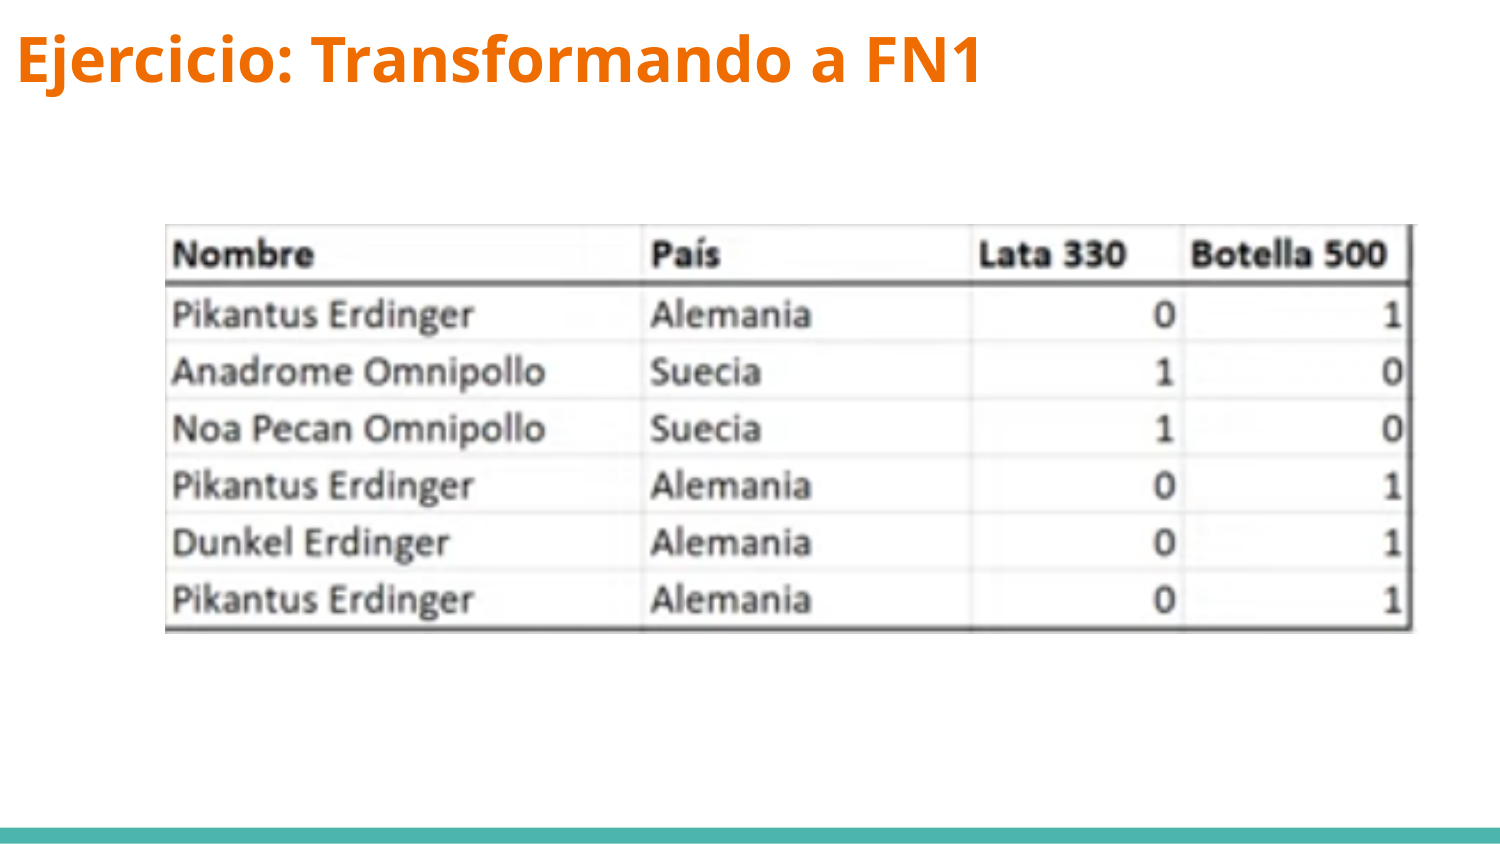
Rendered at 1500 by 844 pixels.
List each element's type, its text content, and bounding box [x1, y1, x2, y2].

picture [165, 224, 1418, 634]
title Ejercicio: Transformando a FN1 [0, 0, 1398, 116]
